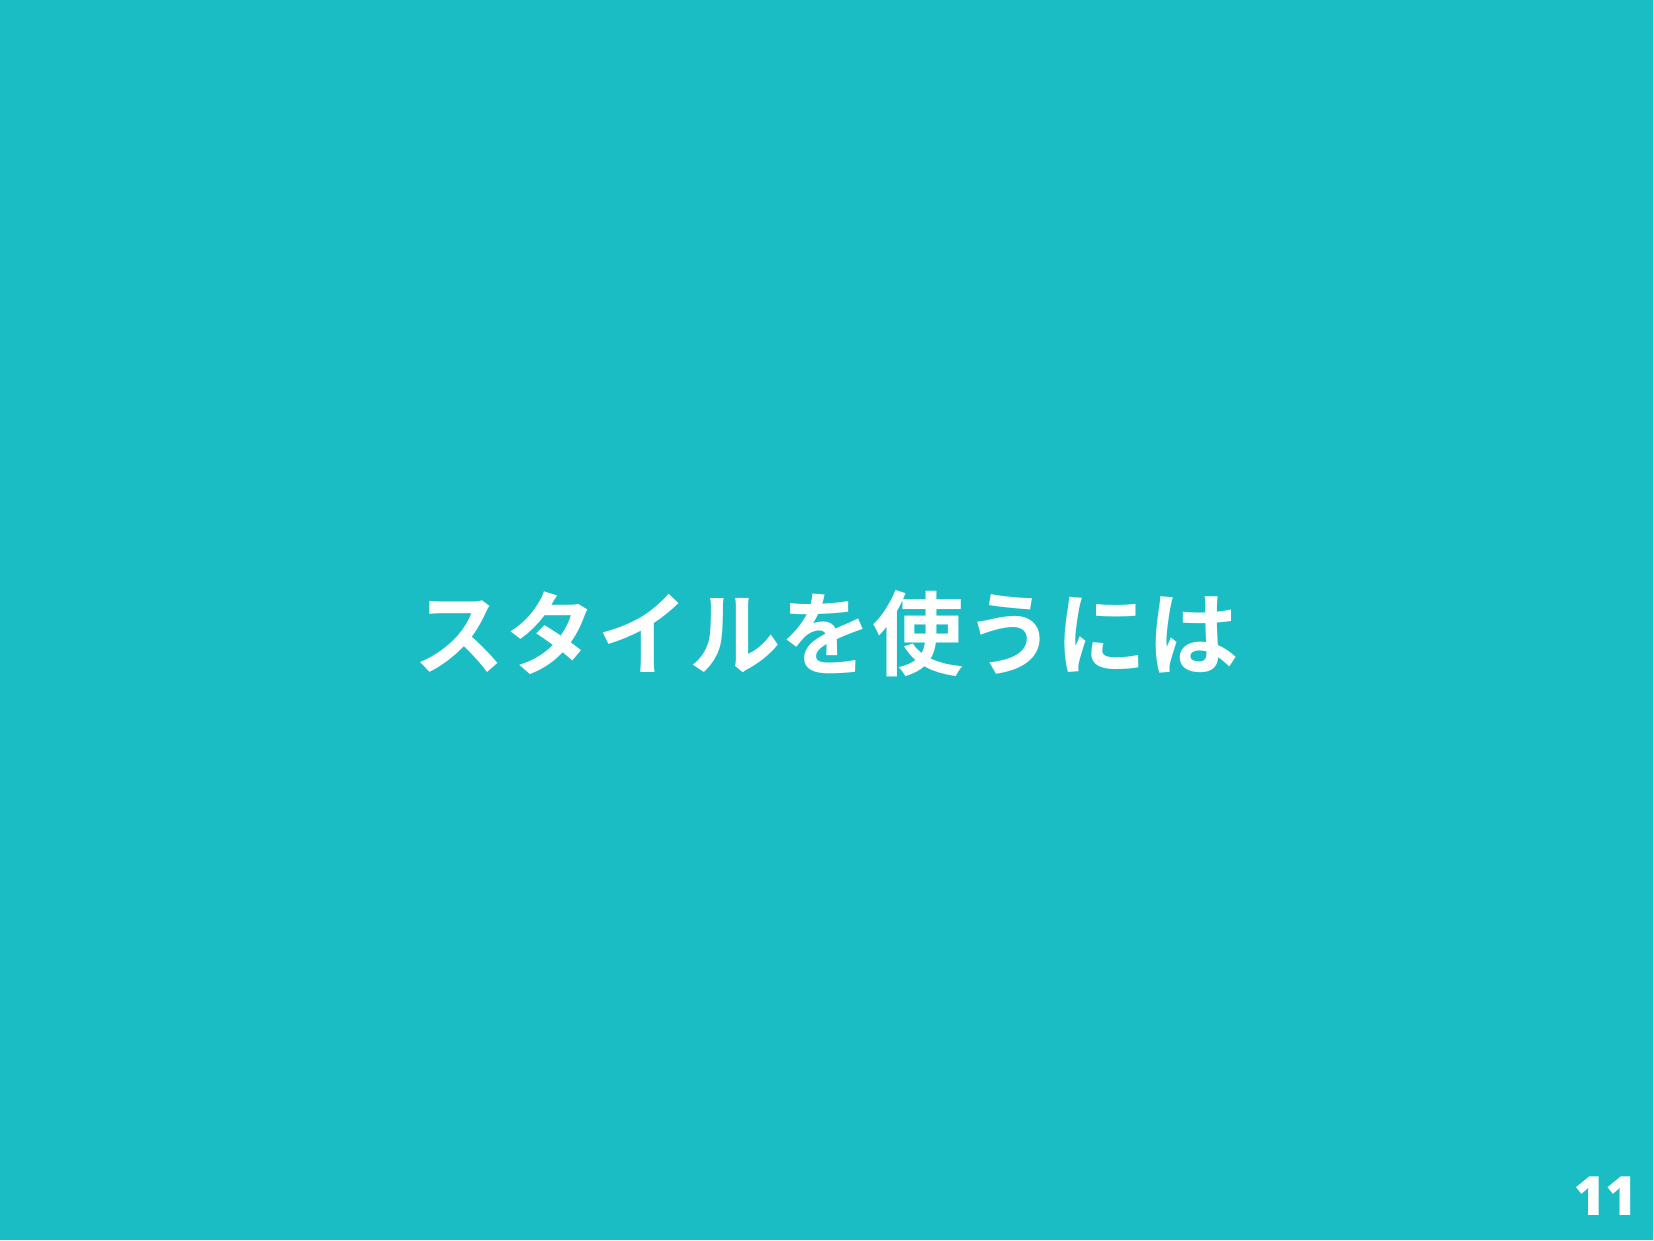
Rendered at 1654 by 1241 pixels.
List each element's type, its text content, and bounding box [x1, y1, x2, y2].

title スタイルを使うには [82, 525, 1571, 733]
